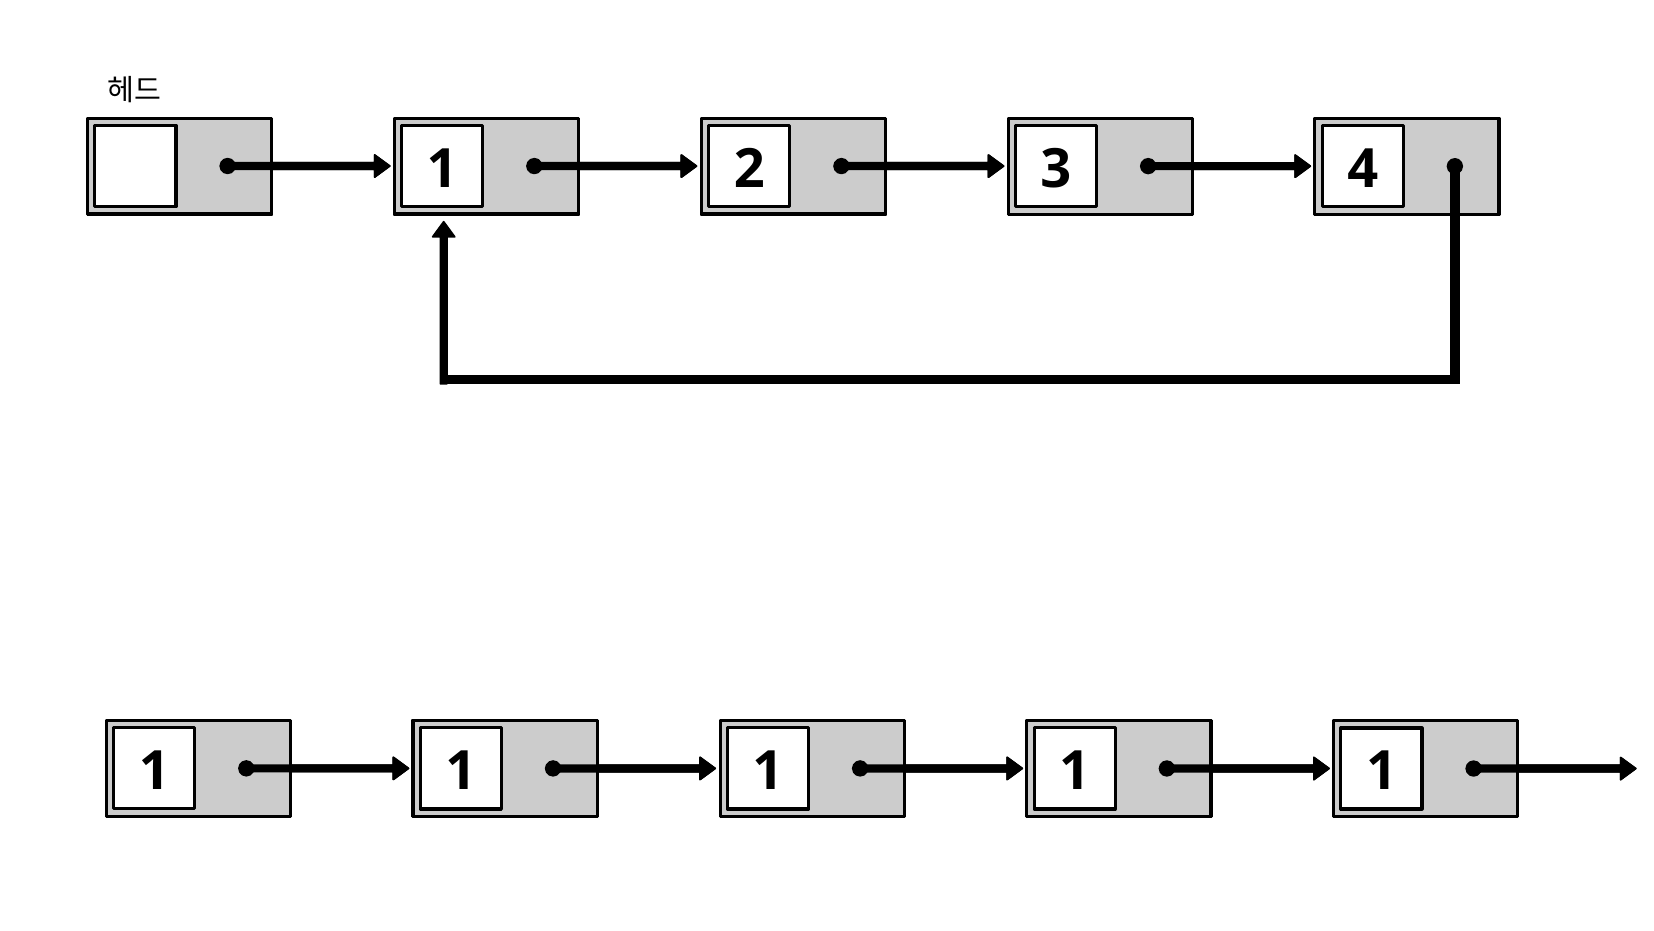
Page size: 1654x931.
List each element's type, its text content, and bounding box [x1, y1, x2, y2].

text_box [720, 720, 1023, 817]
text_box [1026, 720, 1330, 817]
text_box [1008, 118, 1311, 215]
text_box 4 [1322, 125, 1404, 207]
text_box [394, 118, 697, 215]
text_box 1 [727, 727, 809, 809]
text_box 1 [1034, 727, 1116, 809]
text_box 1 [401, 125, 483, 207]
text_box [413, 720, 716, 817]
text_box [87, 118, 390, 214]
text_box 1 [420, 727, 502, 809]
text_box 1 [113, 727, 195, 809]
text_box [1333, 720, 1636, 817]
text_box [432, 118, 1500, 384]
text_box 헤드 [92, 59, 178, 108]
text_box 2 [708, 125, 790, 207]
text_box [701, 118, 1004, 215]
text_box 3 [1015, 125, 1097, 207]
text_box 1 [1340, 727, 1422, 810]
text_box [106, 720, 409, 817]
